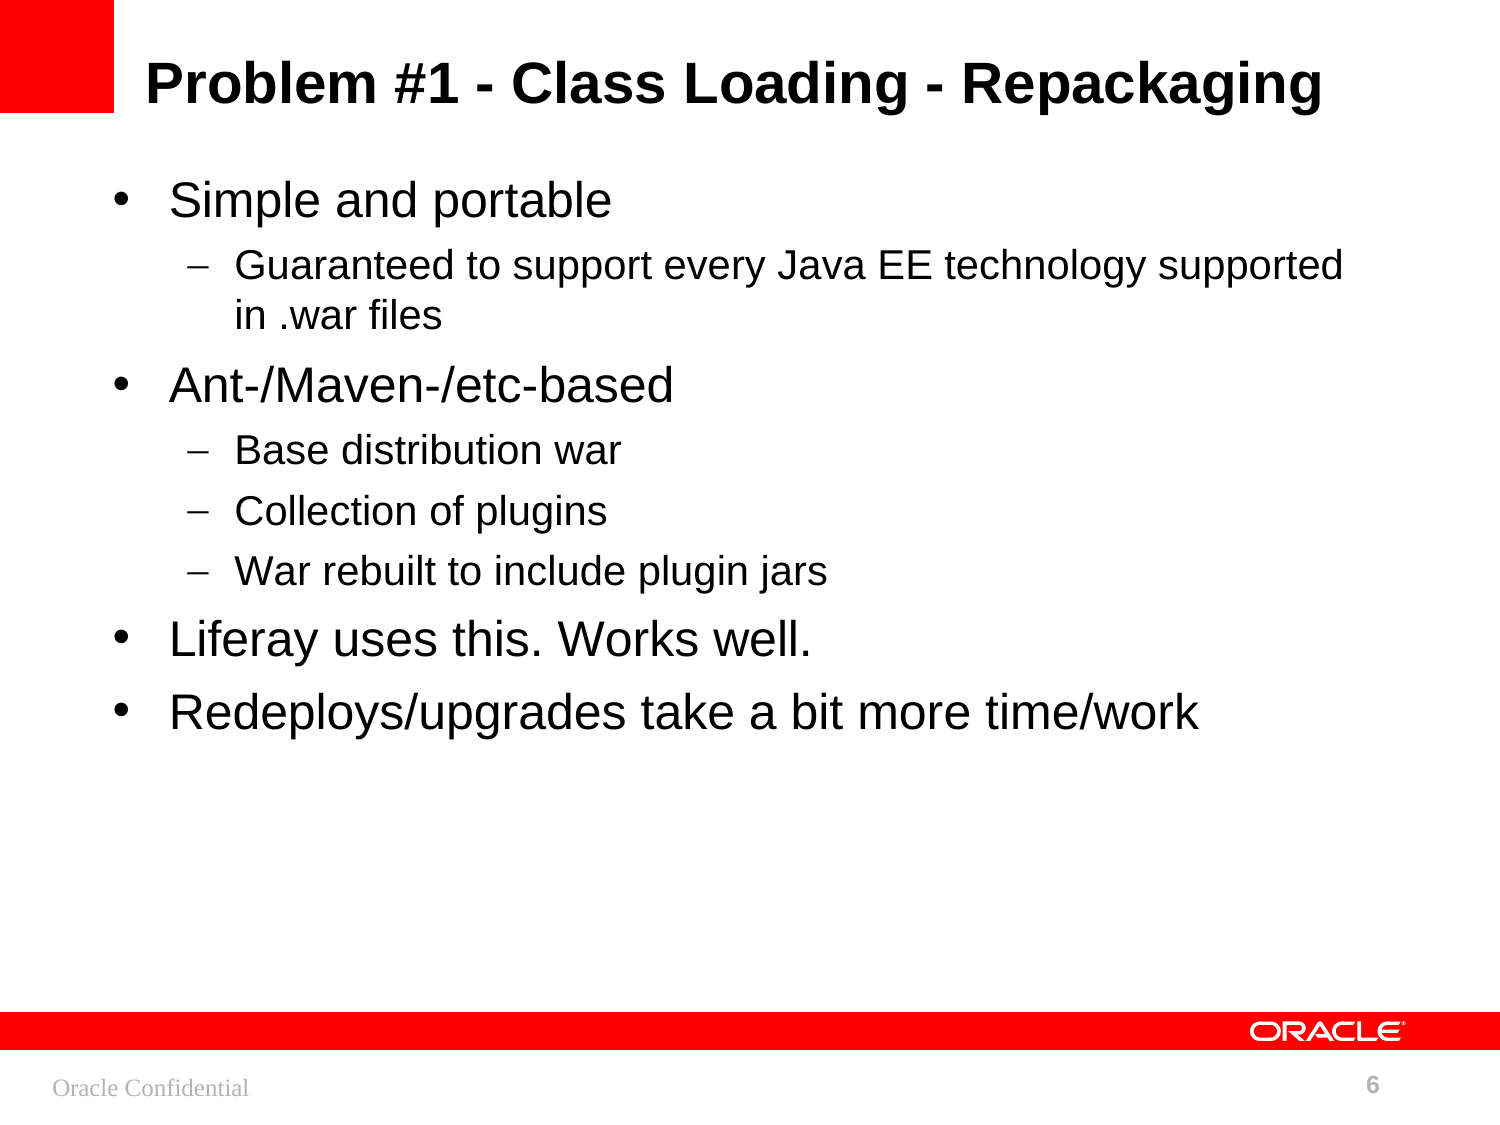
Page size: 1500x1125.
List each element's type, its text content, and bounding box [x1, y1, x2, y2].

picture [0, 1012, 1500, 1050]
picture [0, 0, 114, 113]
title Problem #1 - Class Loading - Repackaging [145, 45, 1500, 188]
list Simple and portable Guaranteed to support every Java EE technology supported in .war files Ant-/Maven-/etc-based Base distribution war Collection of plugins War rebuilt to include plugin jars Liferay uses this. Works well. Redeploys/upgrades take a bit more time/work [112, 167, 1430, 881]
